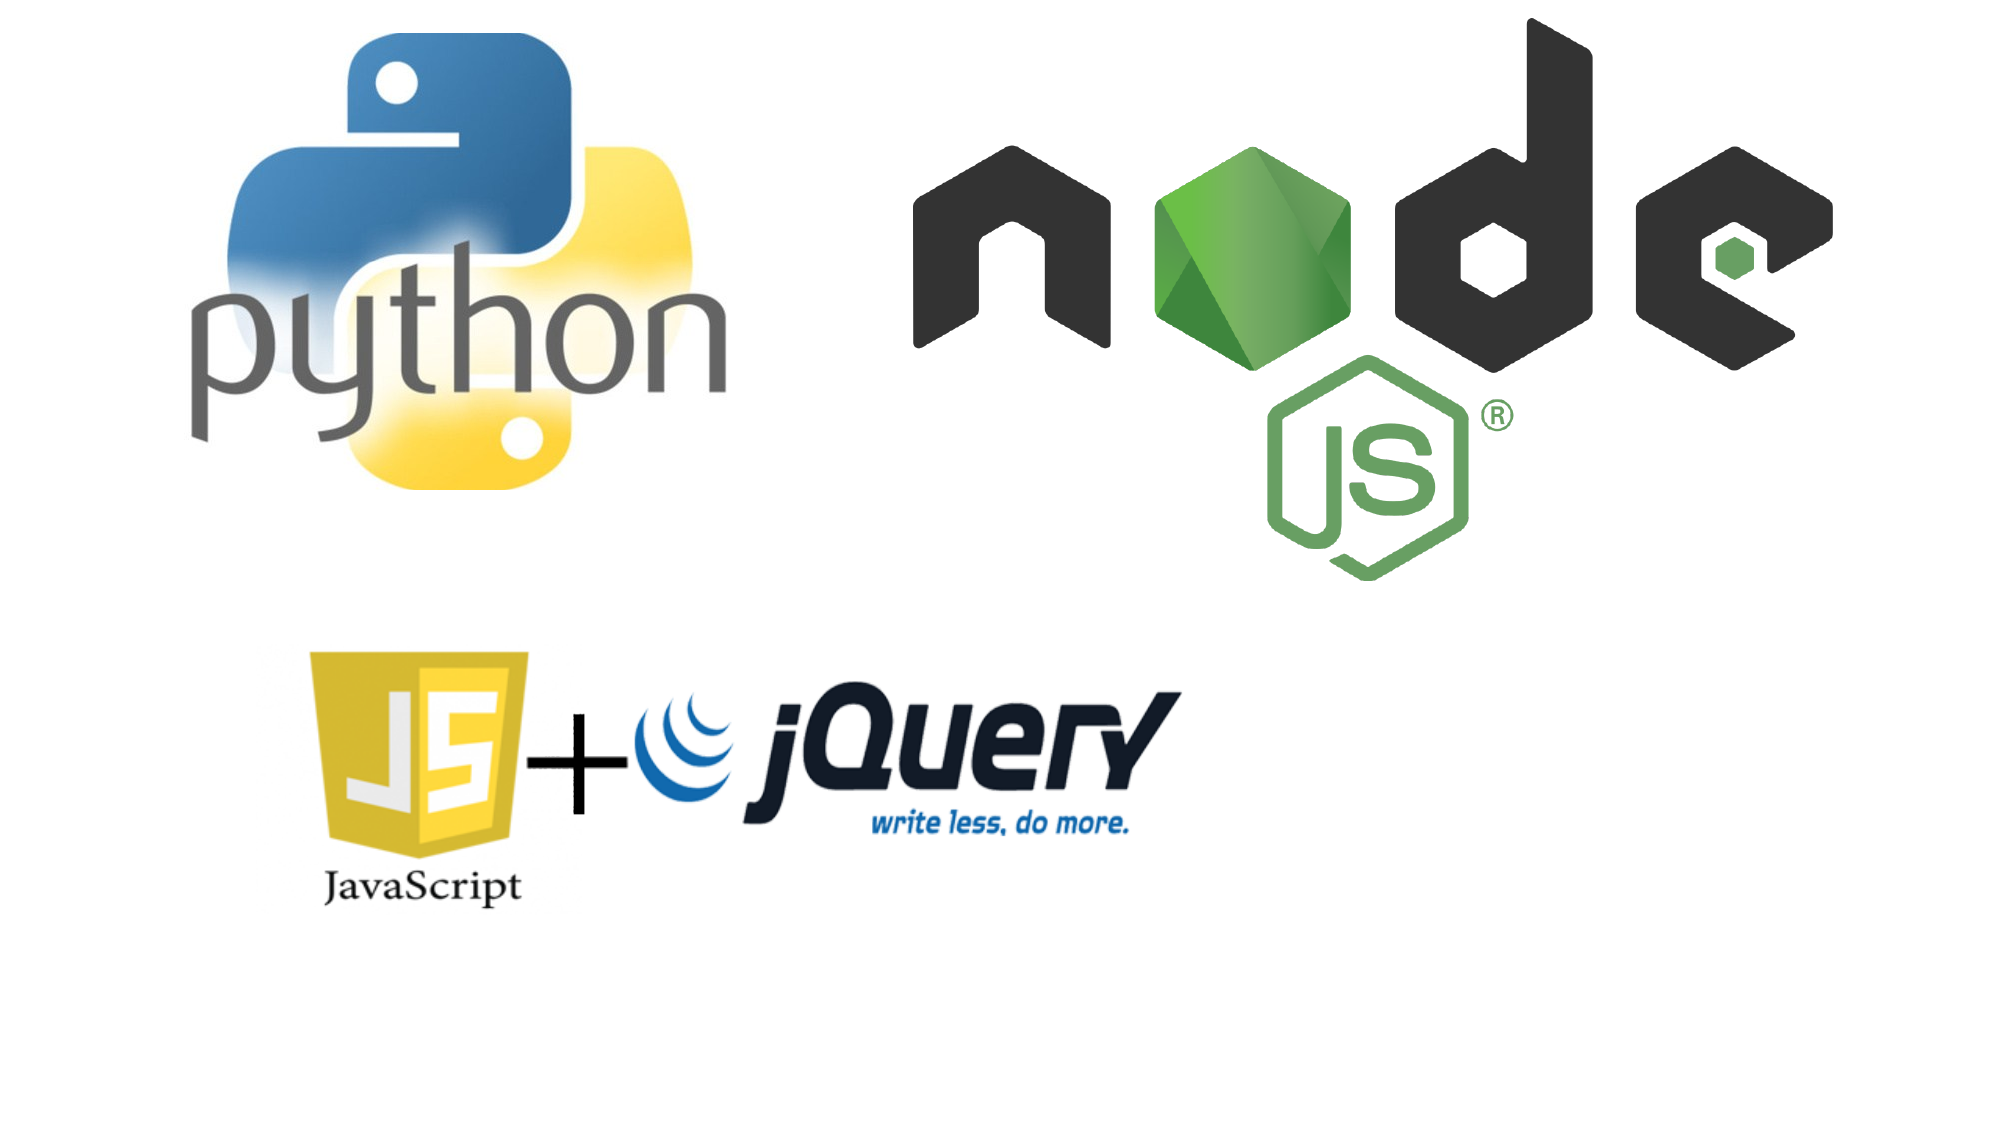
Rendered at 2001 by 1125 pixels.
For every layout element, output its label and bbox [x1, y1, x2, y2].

picture [120, 33, 798, 490]
picture [256, 18, 1833, 1015]
